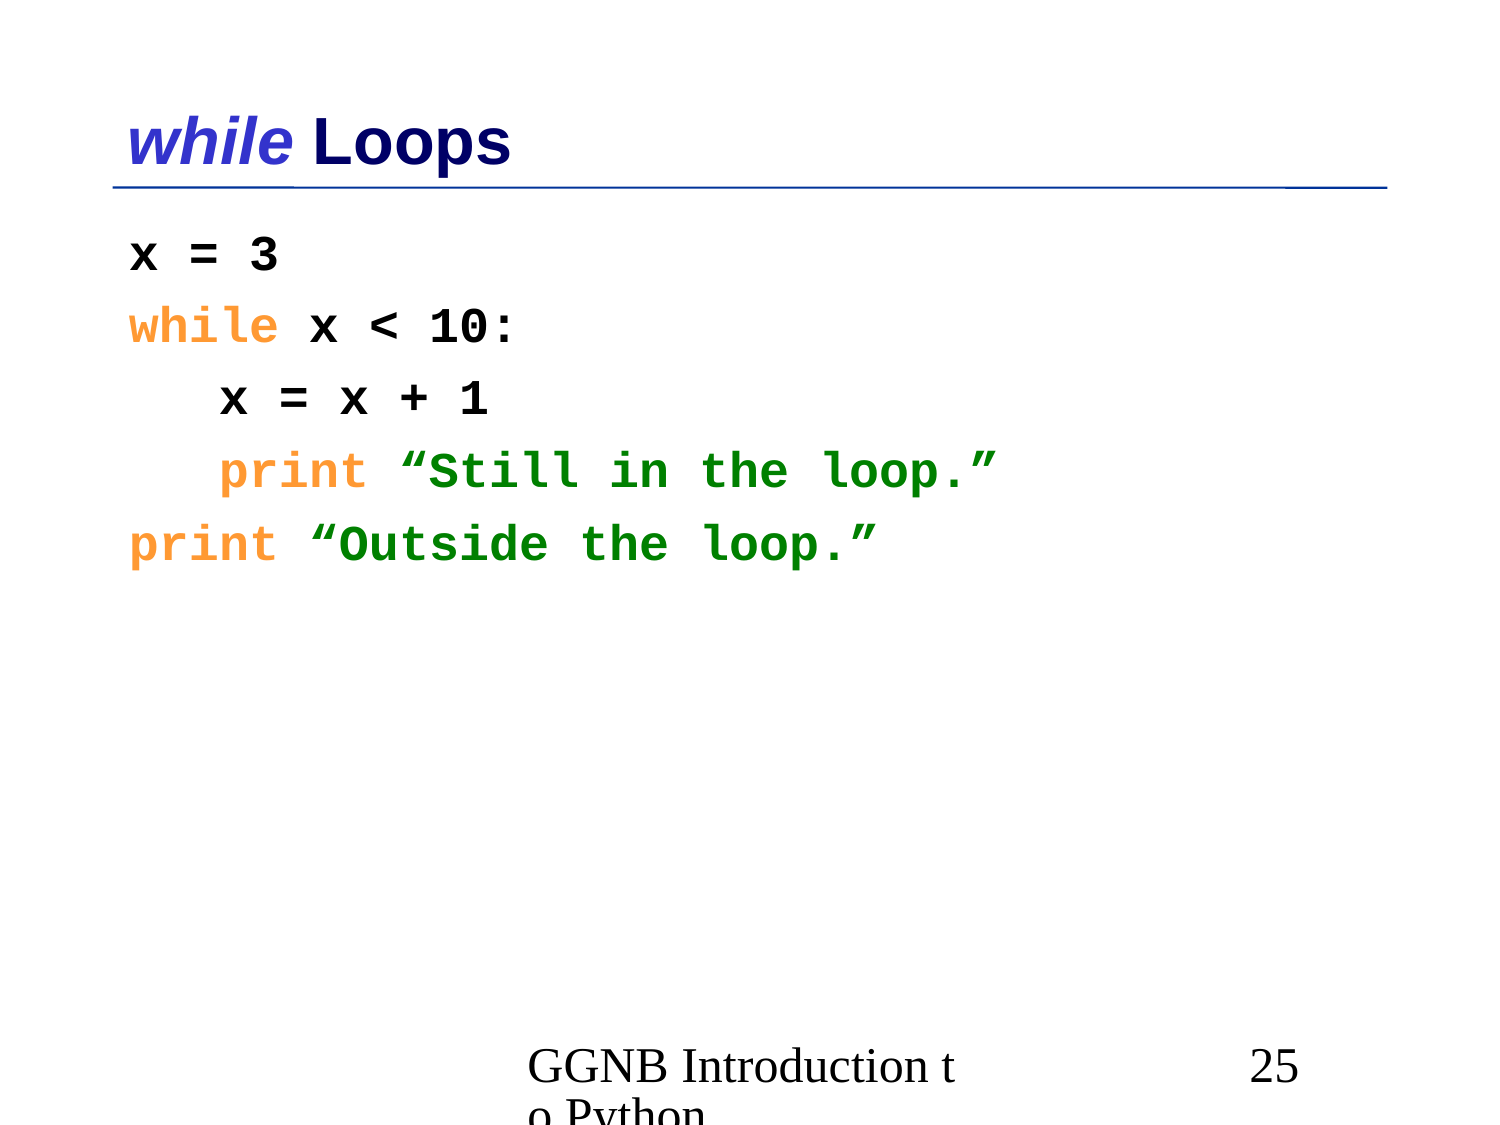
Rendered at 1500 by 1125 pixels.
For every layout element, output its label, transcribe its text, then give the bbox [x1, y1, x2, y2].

list x = 3 while x < 10: x = x + 1 print “Still in the loop.” print “Outside the loop.” [112, 212, 1388, 963]
title while Loops [112, 89, 1388, 185]
